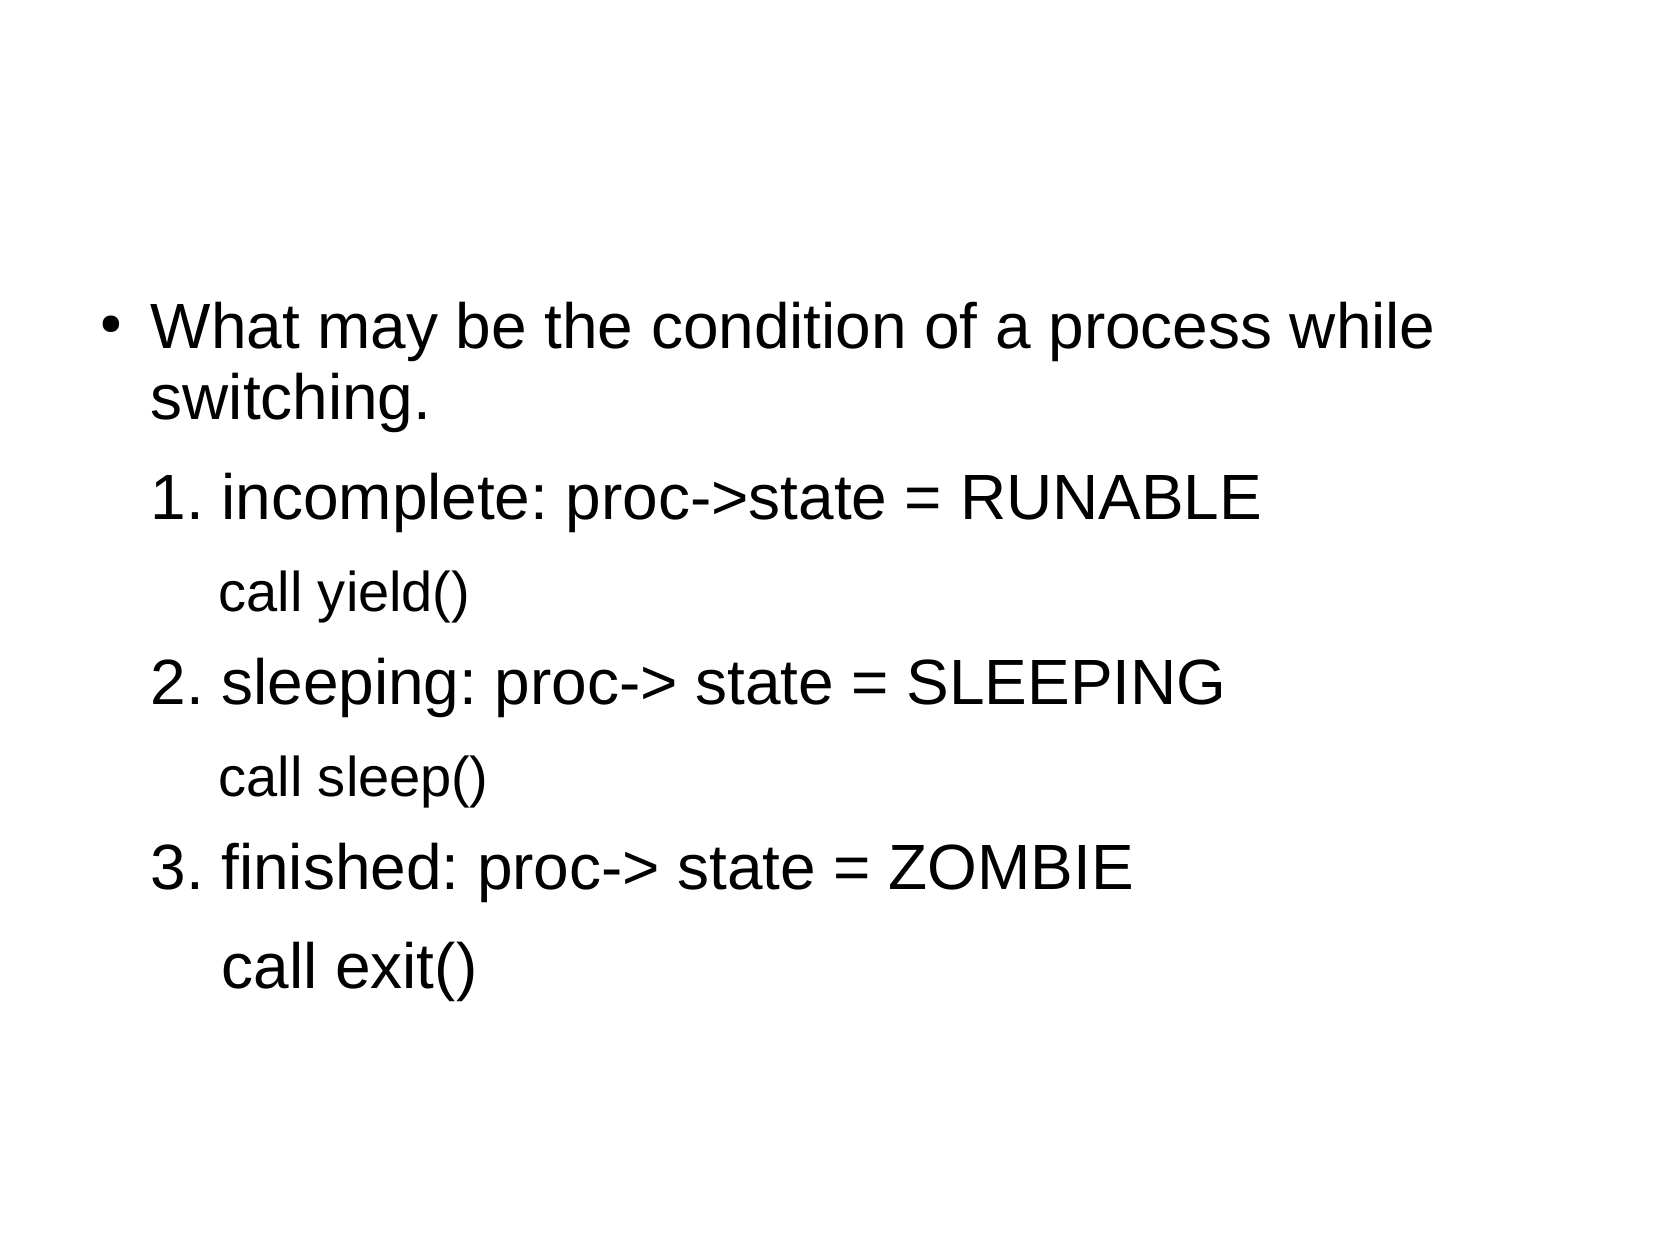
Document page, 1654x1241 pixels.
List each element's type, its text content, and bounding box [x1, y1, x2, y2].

list What may be the condition of a process while switching. 1. incomplete: proc->state = RUNABLE call yield() 2. sleeping: proc-> state = SLEEPING call sleep() 3. finished: proc-> state = ZOMBIE call exit() [82, 290, 1538, 1010]
